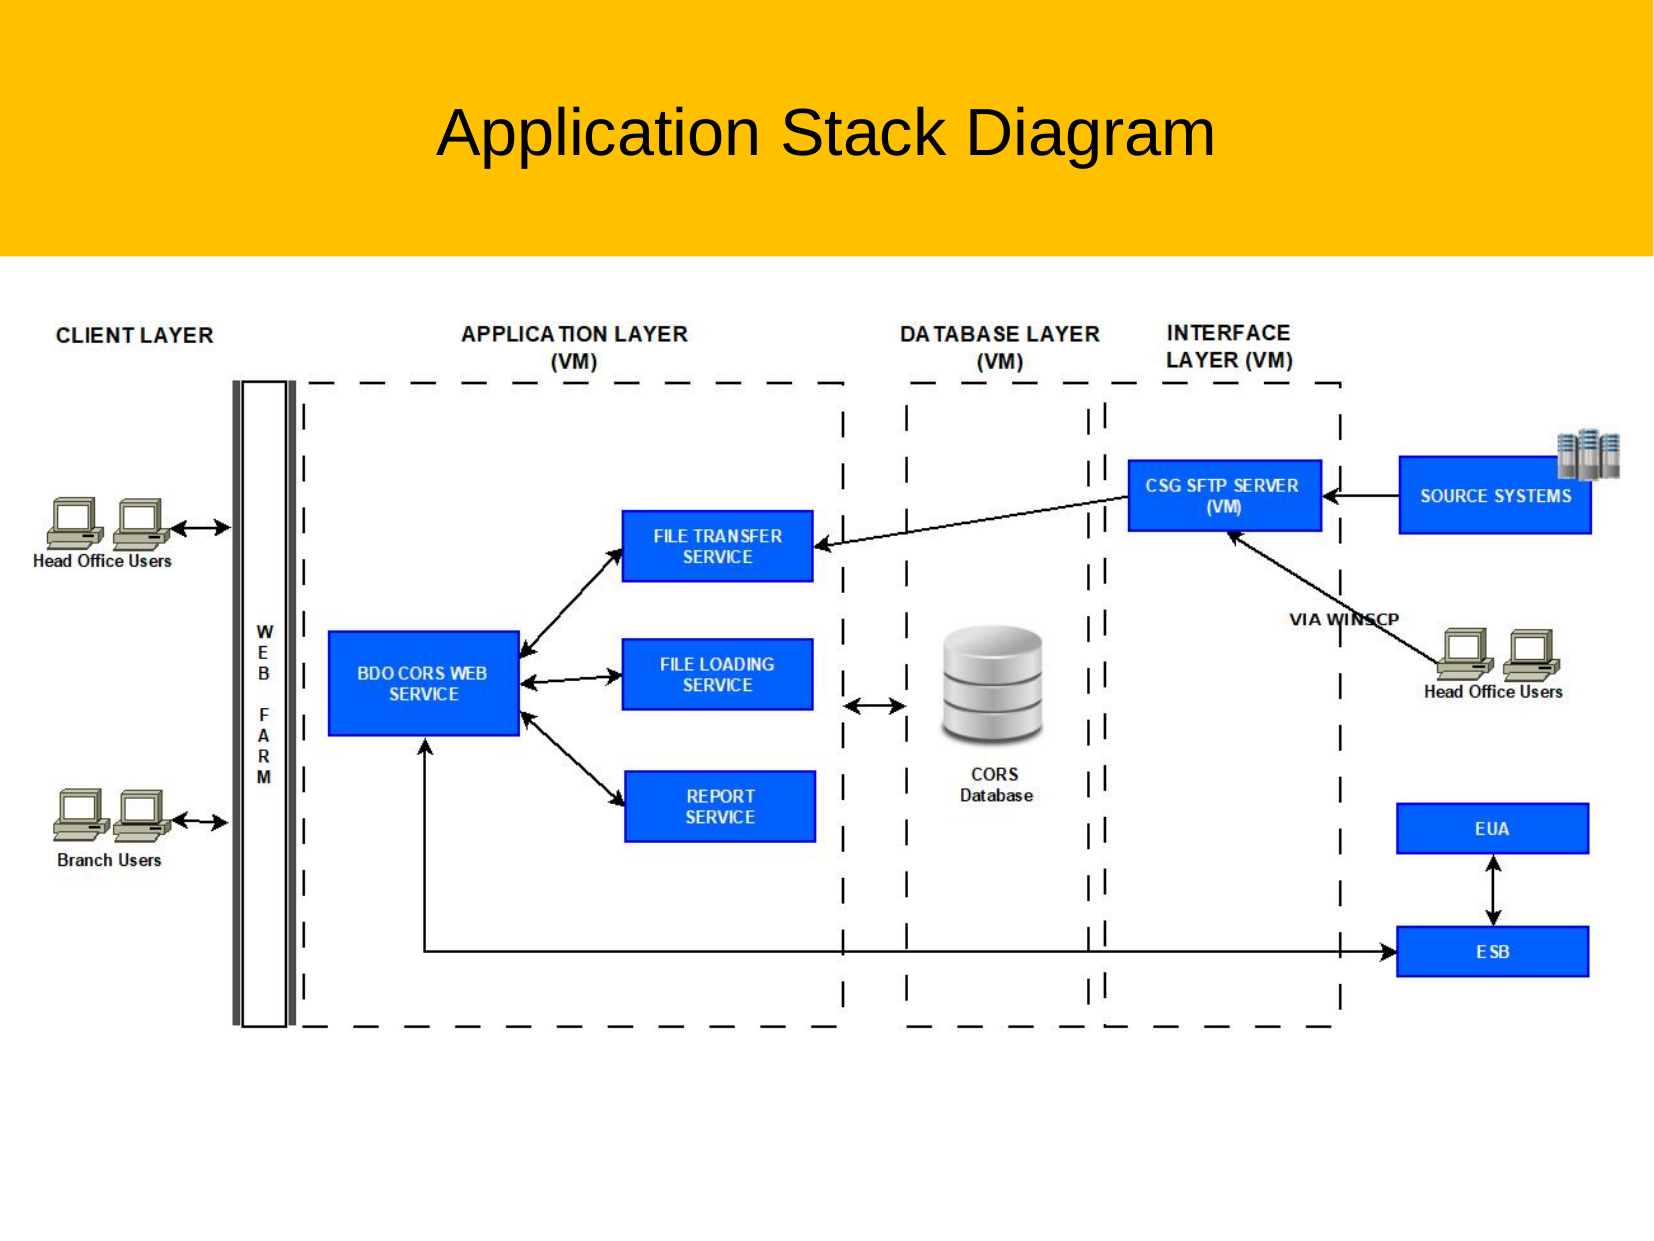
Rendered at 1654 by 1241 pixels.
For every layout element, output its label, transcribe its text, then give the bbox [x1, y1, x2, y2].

text_box Application Stack Diagram [0, 0, 1654, 257]
picture [33, 321, 1624, 1033]
